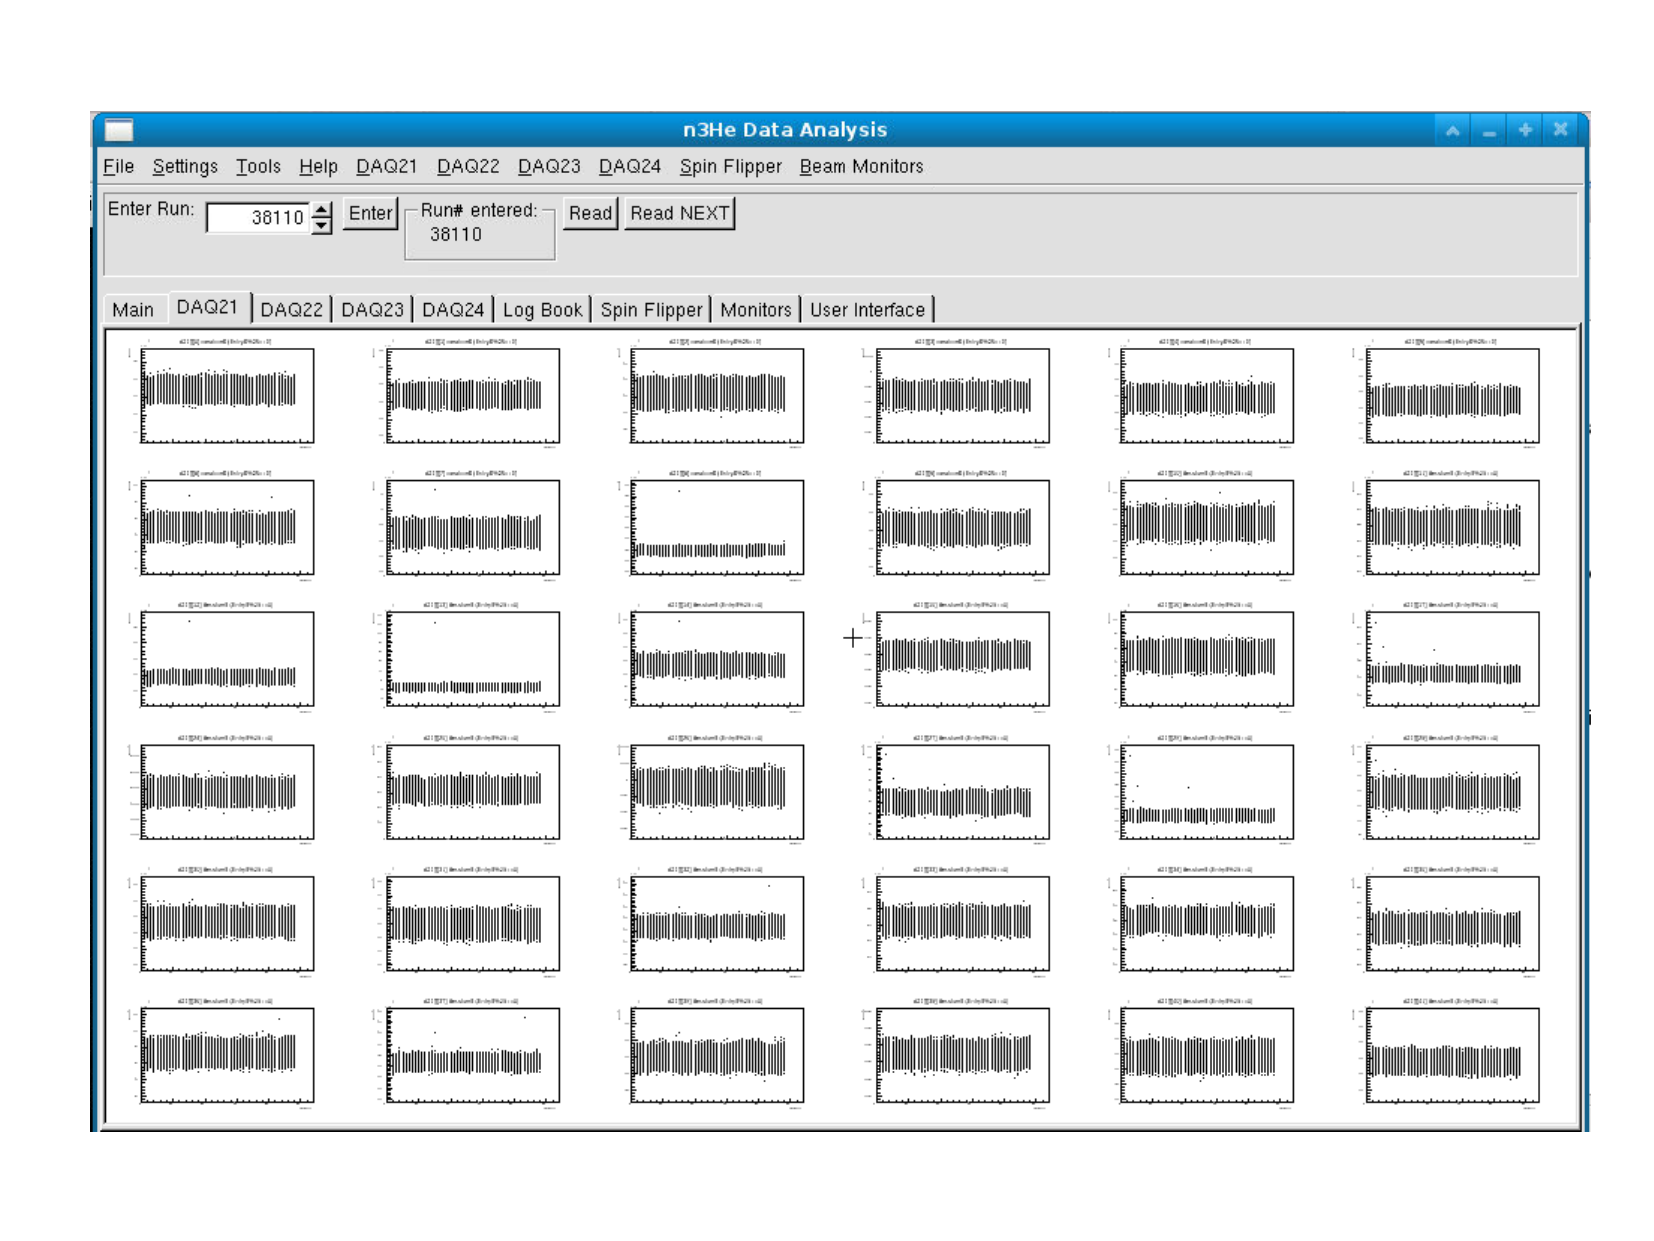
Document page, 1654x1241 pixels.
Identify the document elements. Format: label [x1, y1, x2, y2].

picture [90, 111, 1591, 1132]
